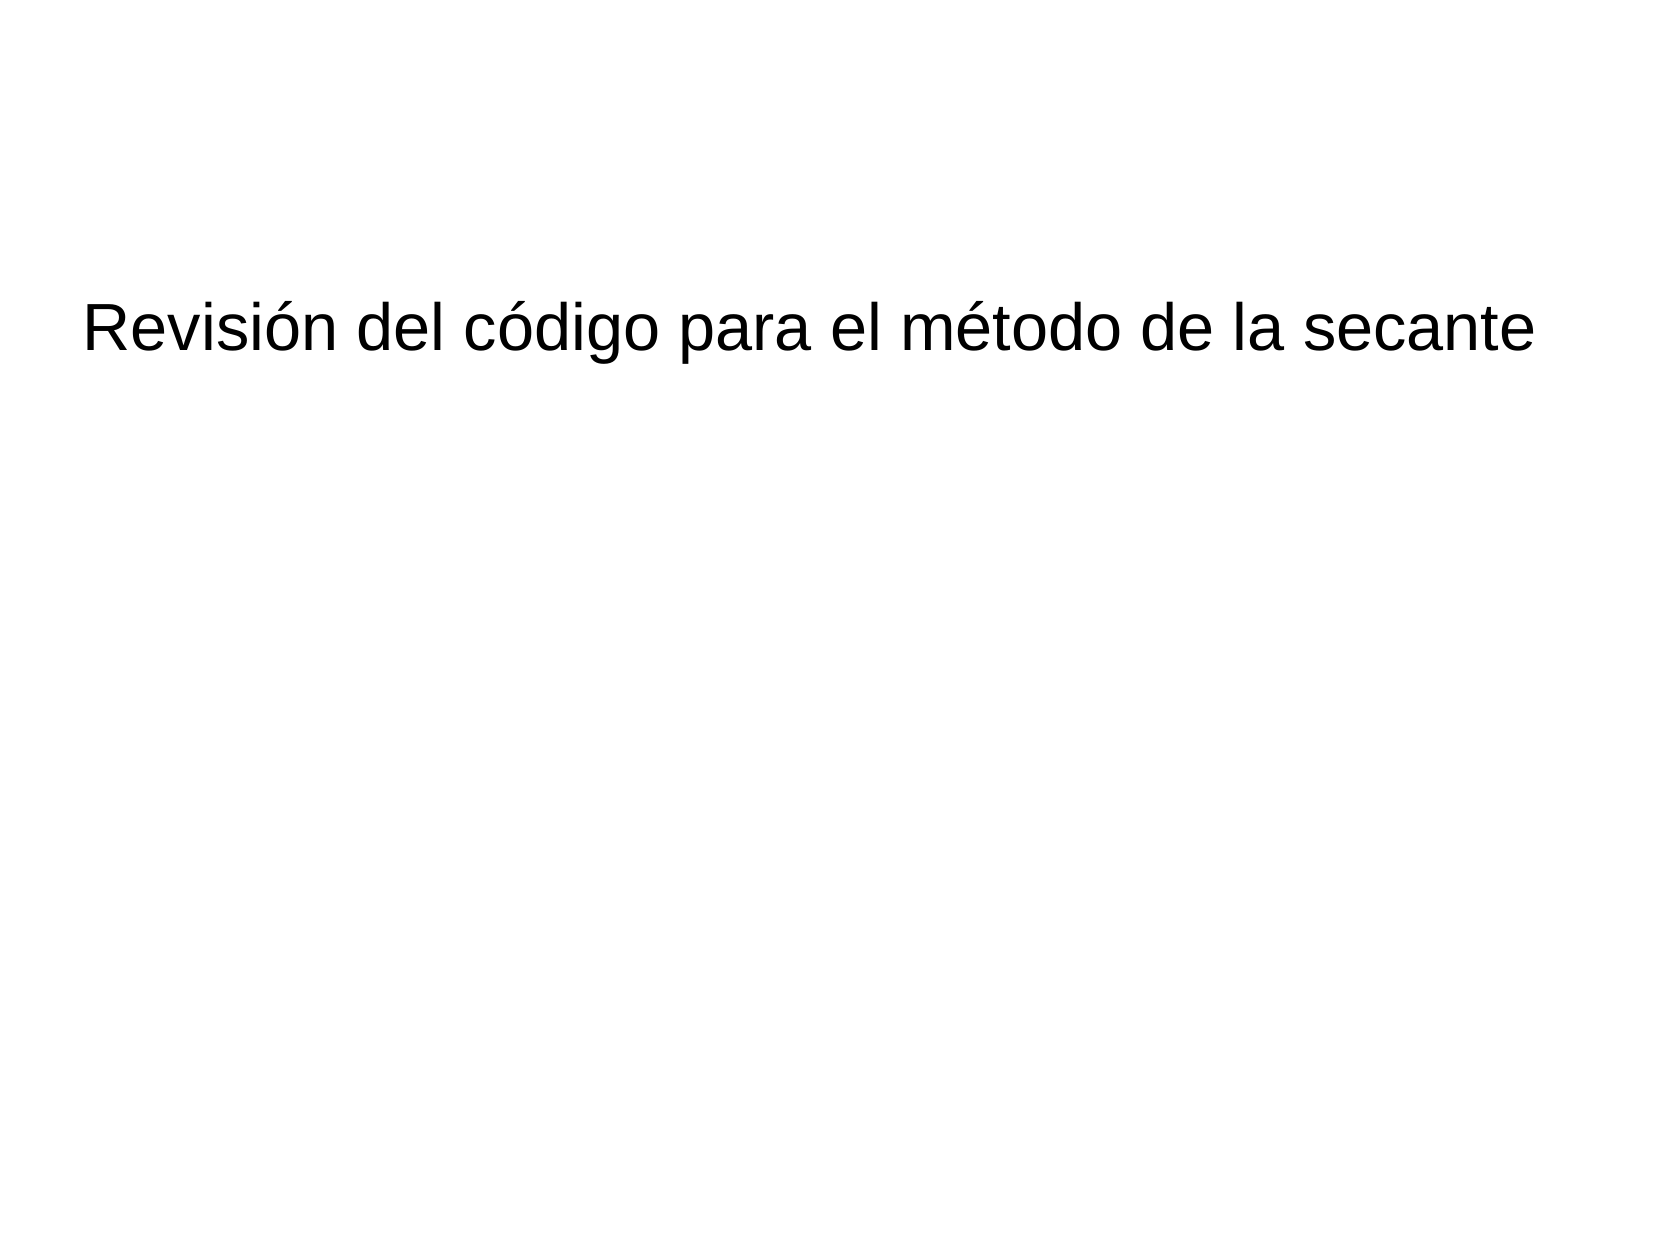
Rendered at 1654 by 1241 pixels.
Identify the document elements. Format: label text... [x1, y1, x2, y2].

list Revisión del código para el método de la secante [82, 290, 1571, 1109]
